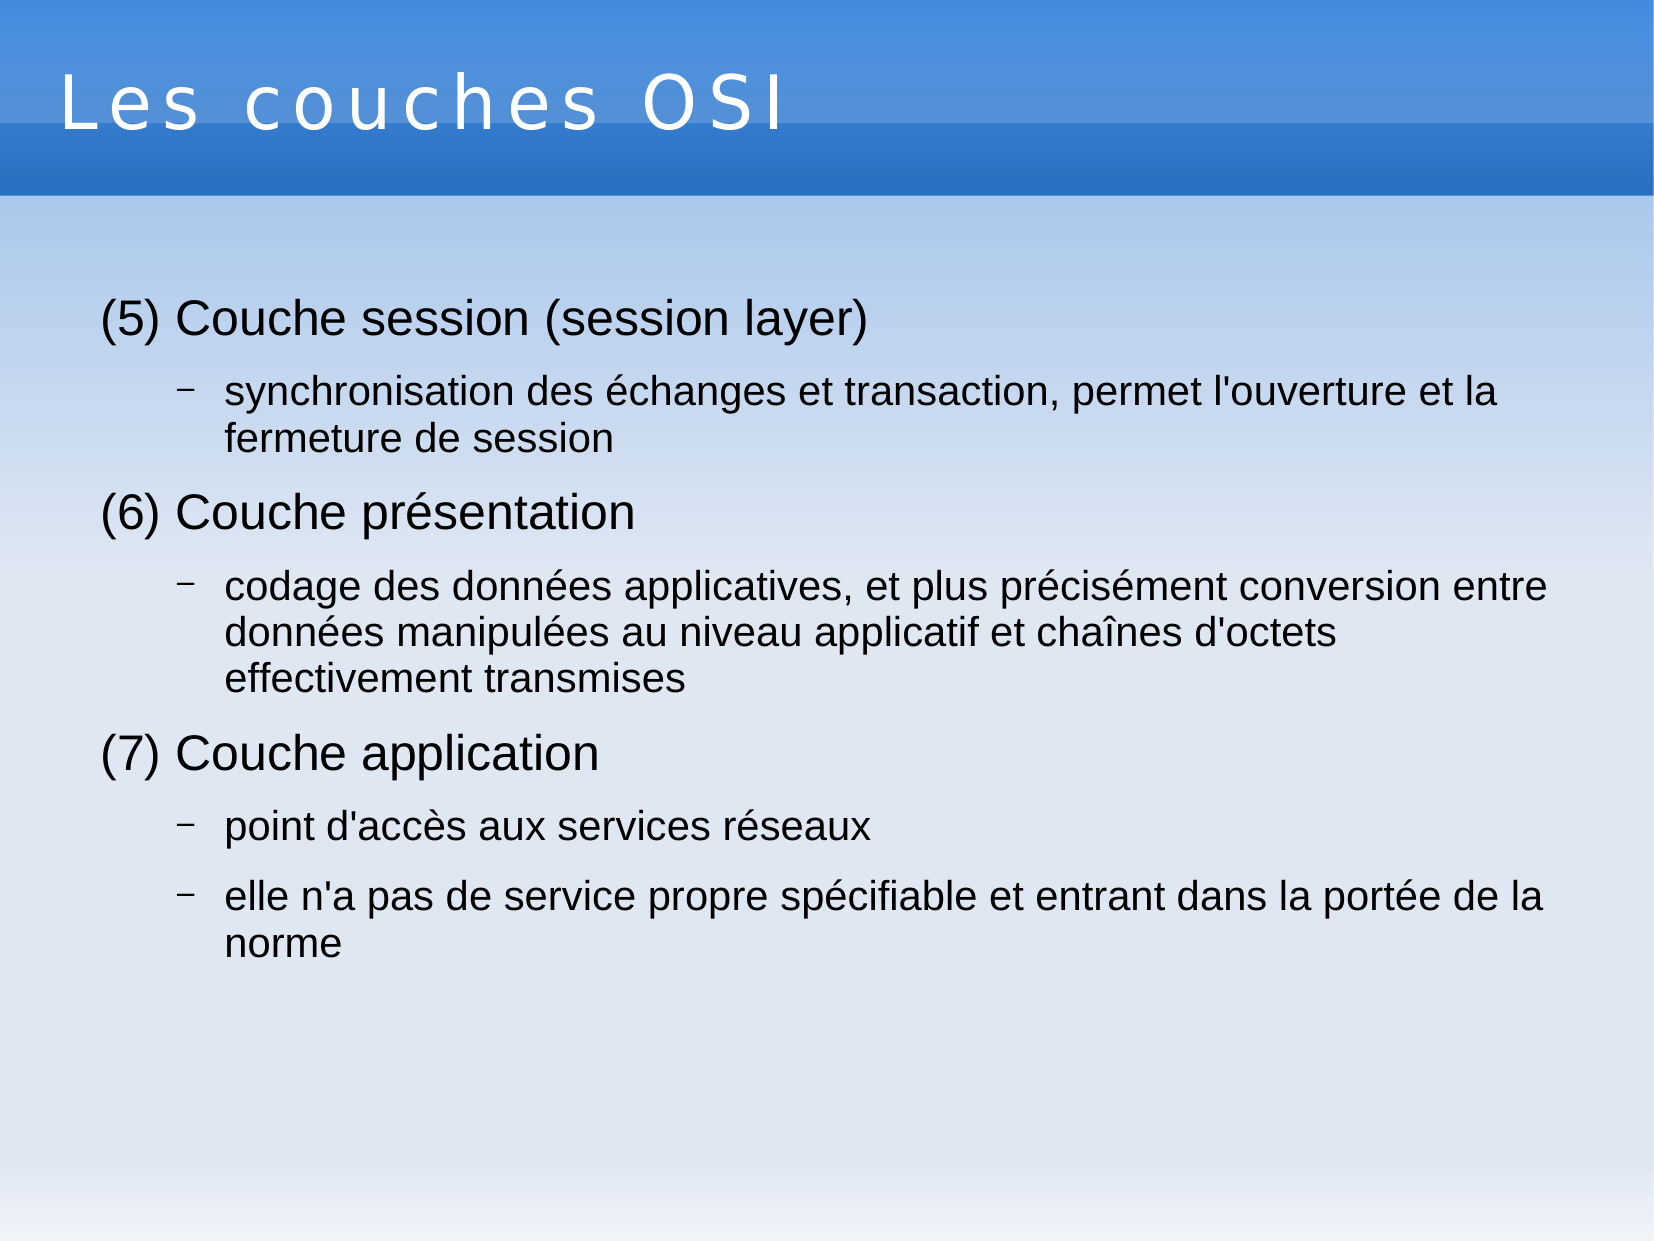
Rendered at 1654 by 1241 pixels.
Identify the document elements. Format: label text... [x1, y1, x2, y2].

title Les couches OSI [59, 29, 1270, 178]
list (5) Couche session (session layer) synchronisation des échanges et transaction, permet l'ouverture et la fermeture de session (6) Couche présentation codage des données applicatives, et plus précisément conversion entre données manipulées au niveau applicatif et chaînes d'octets effectivement transmises (7) Couche application point d'accès aux services réseaux elle n'a pas de service propre spécifiable et entrant dans la portée de la norme [82, 290, 1571, 1094]
picture [0, 0, 1654, 1241]
